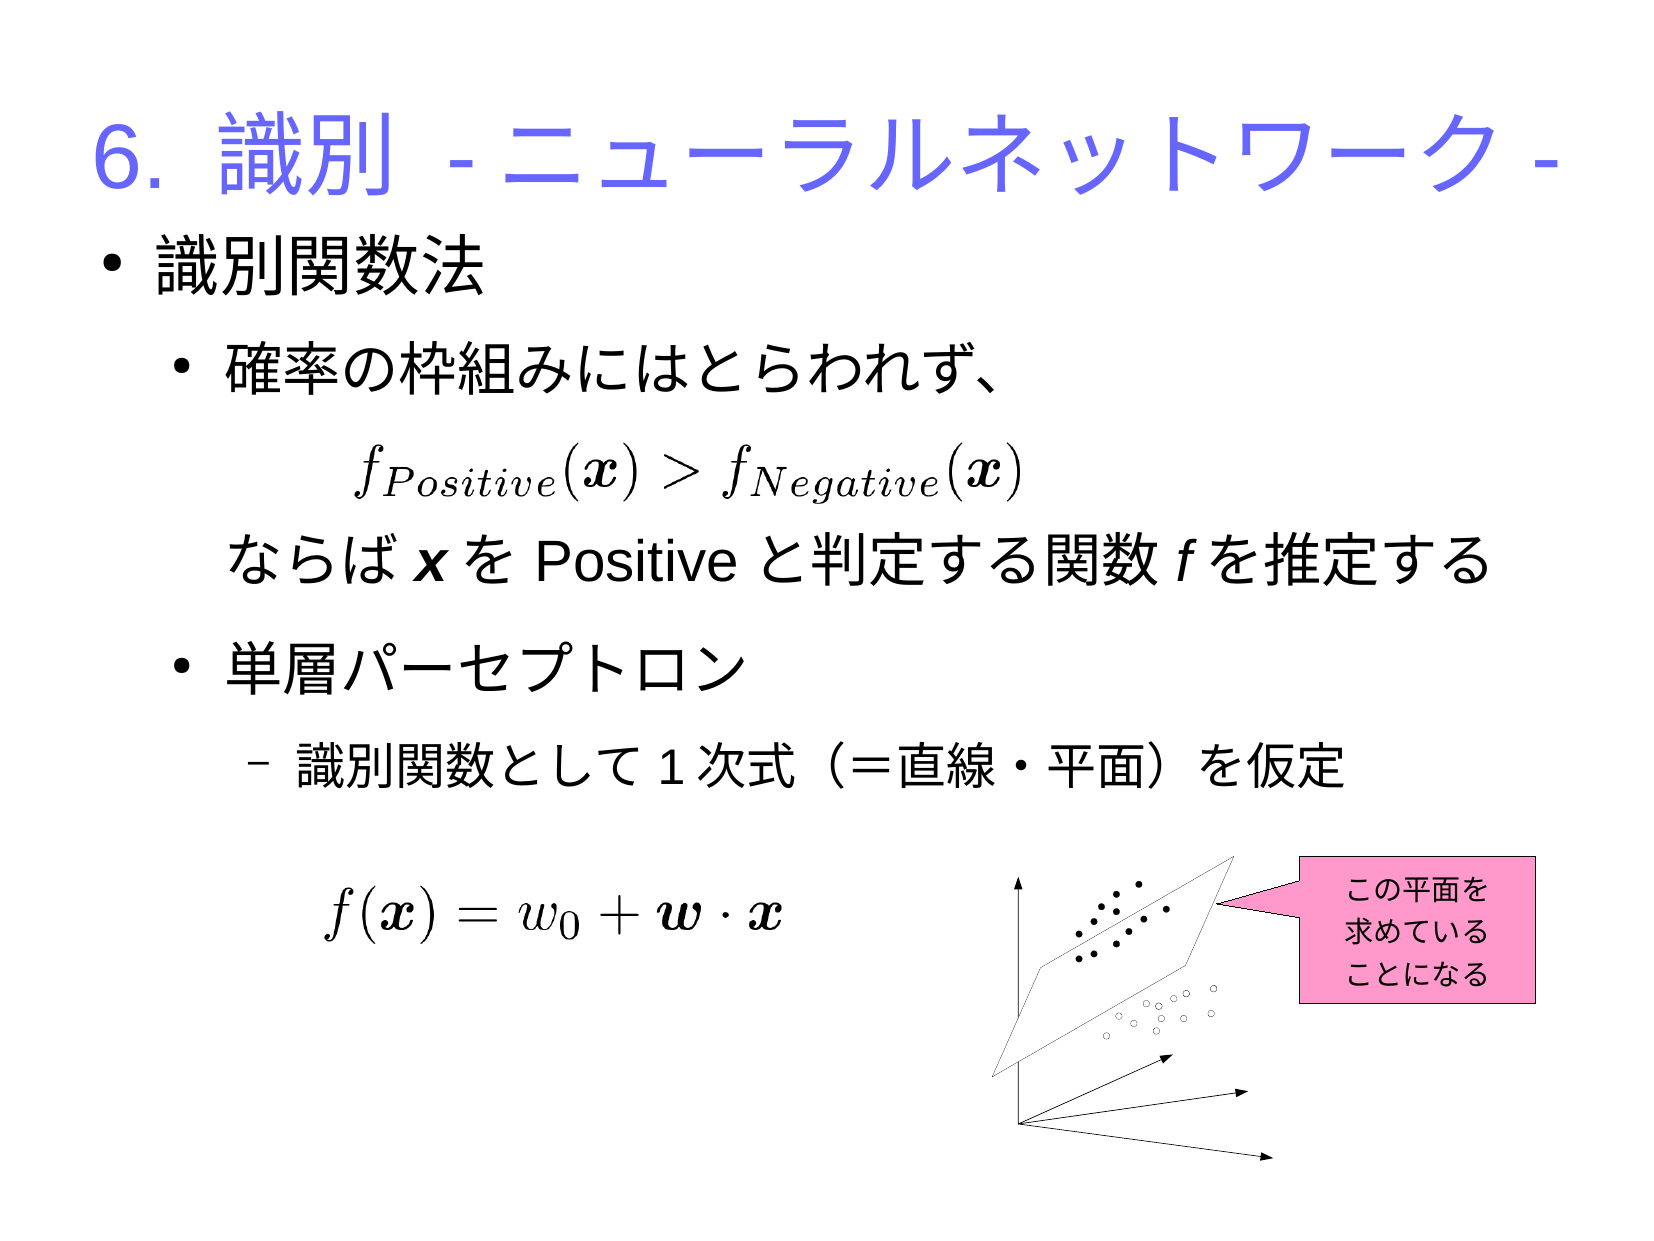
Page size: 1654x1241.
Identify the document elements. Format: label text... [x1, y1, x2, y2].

list 識別関数法 確率の枠組みにはとらわれず、 ならばxをPositiveと判定する関数fを推定する 単層パーセプトロン 識別関数として1次式（＝直線・平面）を仮定 [82, 219, 1571, 939]
picture [324, 885, 782, 944]
title 6. 識別 -ニューラルネットワーク- [82, 49, 1571, 219]
text_box この平面を 求めている ことになる [1216, 856, 1536, 1004]
picture [354, 442, 1020, 504]
picture [956, 856, 1300, 1162]
